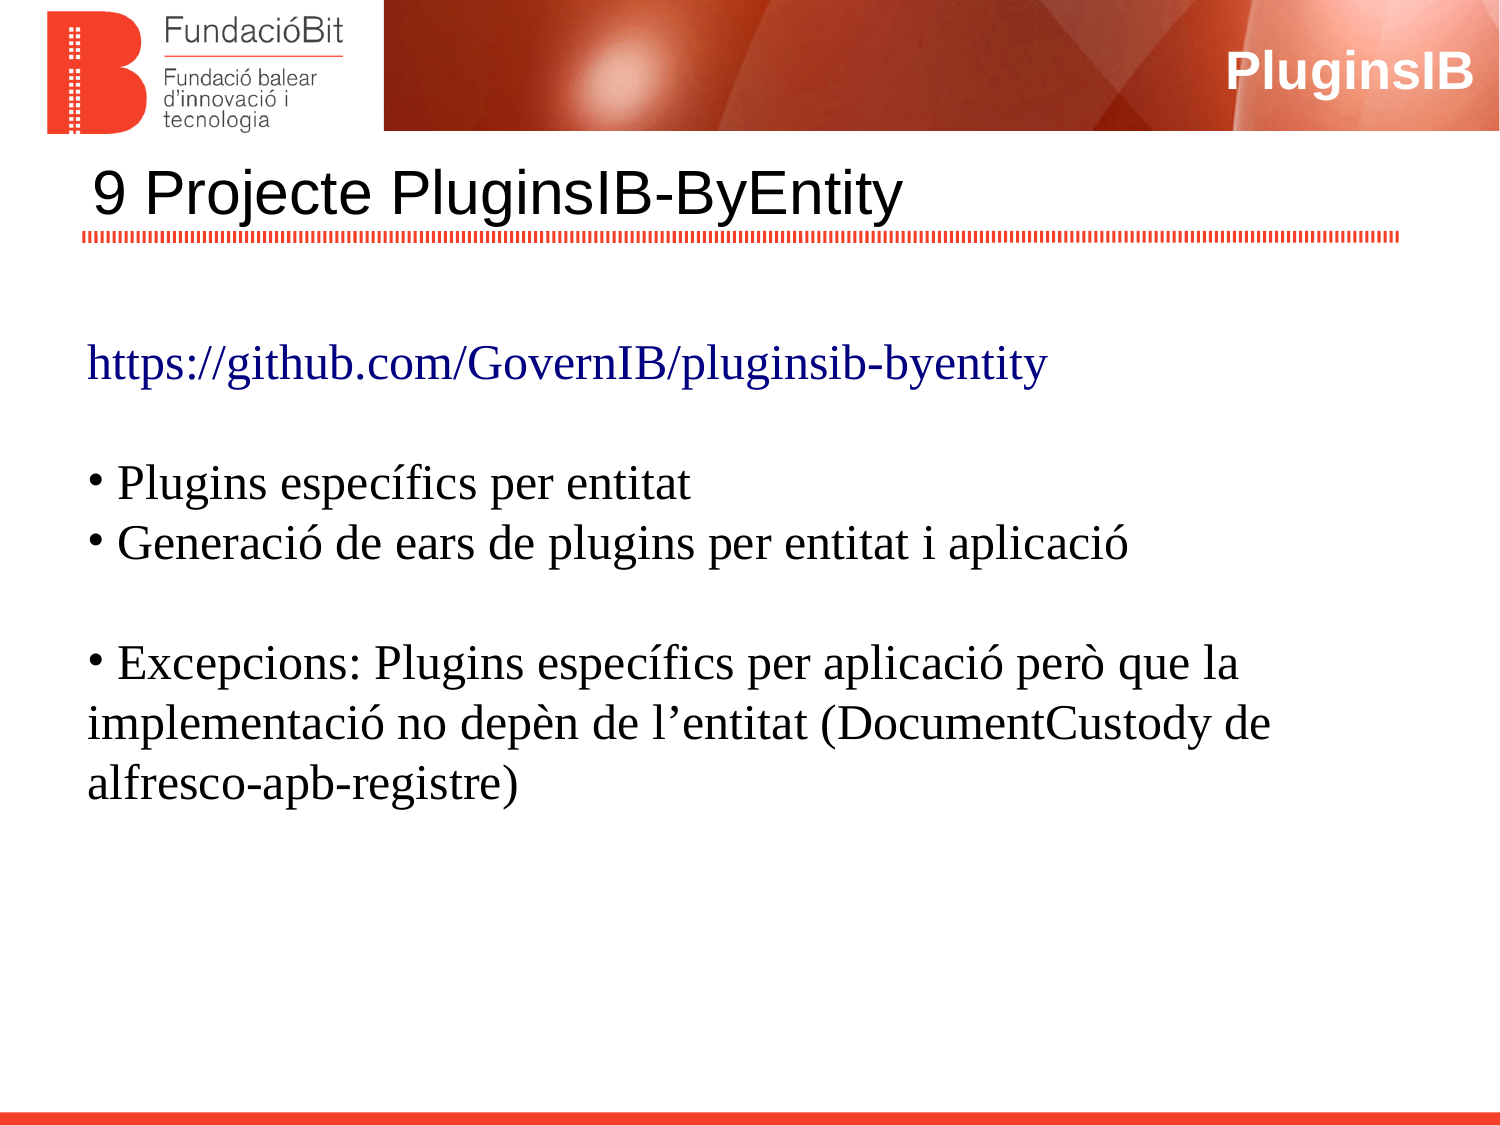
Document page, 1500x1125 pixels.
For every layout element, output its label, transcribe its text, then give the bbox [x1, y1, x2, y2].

picture [47, 11, 343, 134]
text_box https://github.com/GovernIB/pluginsib-byentity Plugins específics per entitat Generació de ears de plugins per entitat i aplicació Excepcions: Plugins específics per aplicació però que la implementació no depèn de l’entitat (DocumentCustody de alfresco-apb-registre) [72, 262, 1295, 937]
picture [383, 0, 1500, 131]
title PluginsIB [324, 19, 1477, 123]
list 9 Projecte PluginsIB-ByEntity [40, 158, 1426, 237]
